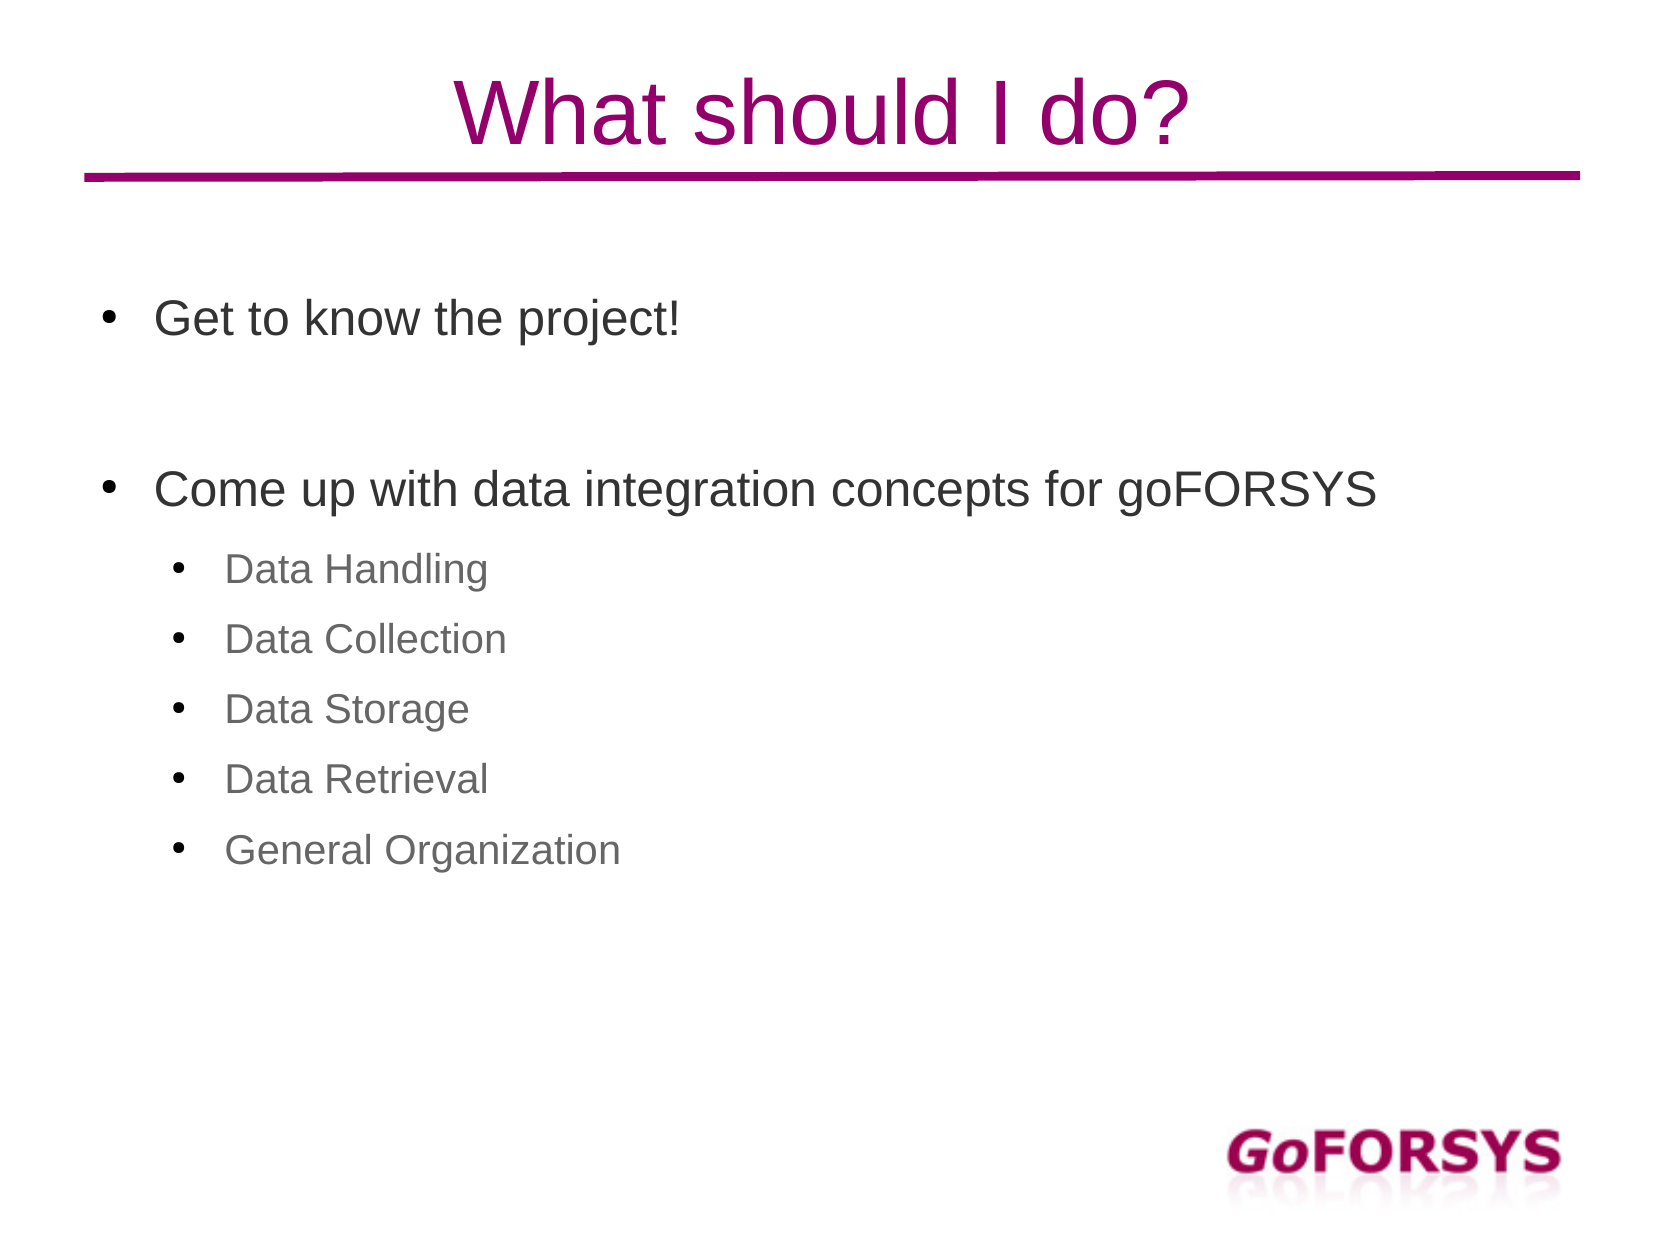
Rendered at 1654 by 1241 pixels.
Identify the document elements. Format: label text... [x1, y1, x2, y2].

picture [1211, 1115, 1574, 1241]
list Get to know the project! Come up with data integration concepts for goFORSYS Data Handling Data Collection Data Storage Data Retrieval General Organization [82, 290, 1571, 1094]
title What should I do? [75, 56, 1571, 170]
